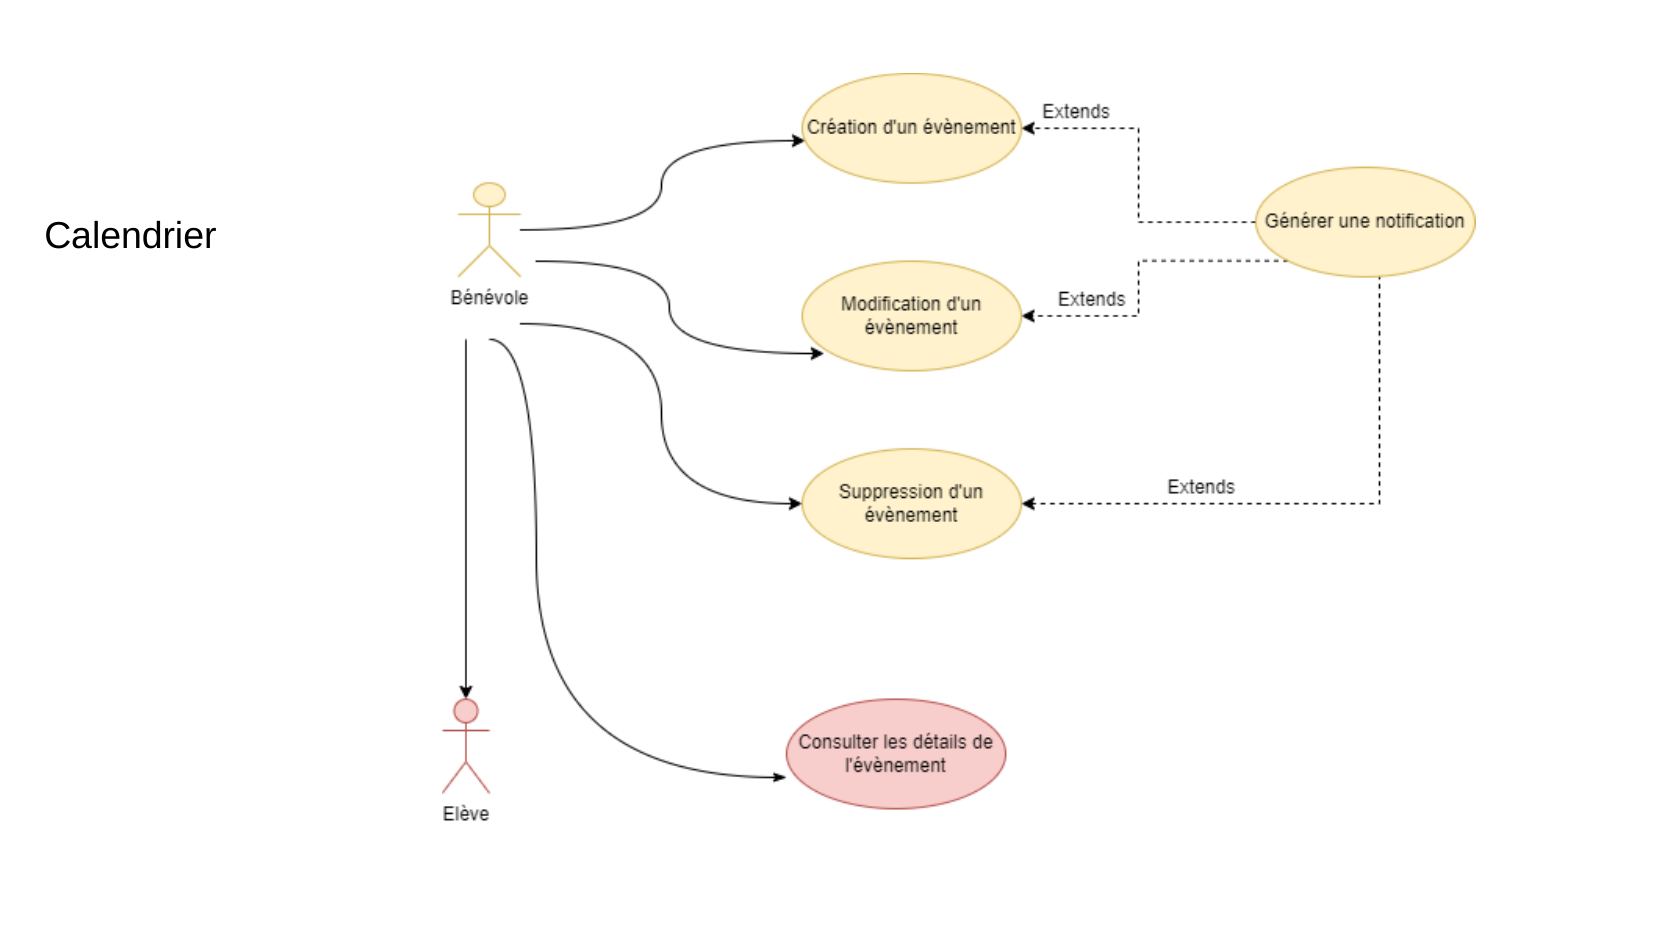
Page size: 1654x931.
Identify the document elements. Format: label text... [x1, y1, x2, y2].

picture [442, 73, 1476, 827]
text_box Calendrier [29, 206, 325, 264]
